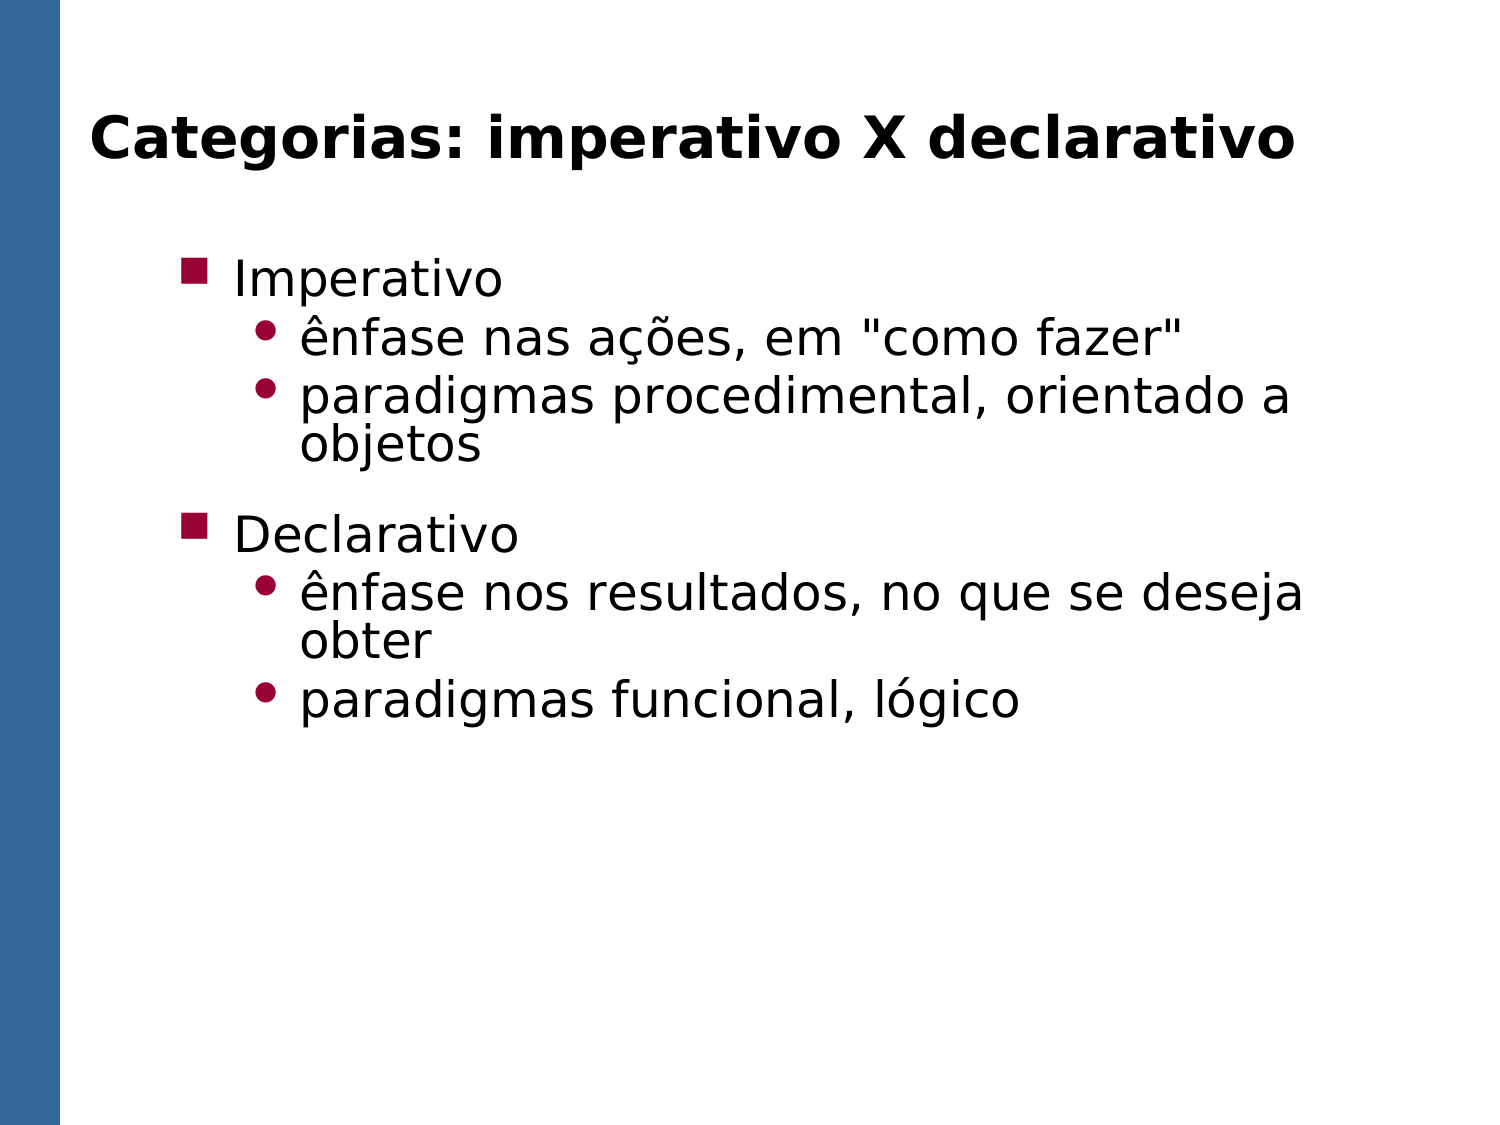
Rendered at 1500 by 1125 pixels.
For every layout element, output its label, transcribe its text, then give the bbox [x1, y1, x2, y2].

title Categorias: imperativo X declarativo [75, 38, 1447, 232]
list Imperativo ênfase nas ações, em "como fazer" paradigmas procedimental, orientado a objetos Declarativo ênfase nos resultados, no que se deseja obter paradigmas funcional, lógico [162, 227, 1451, 1024]
